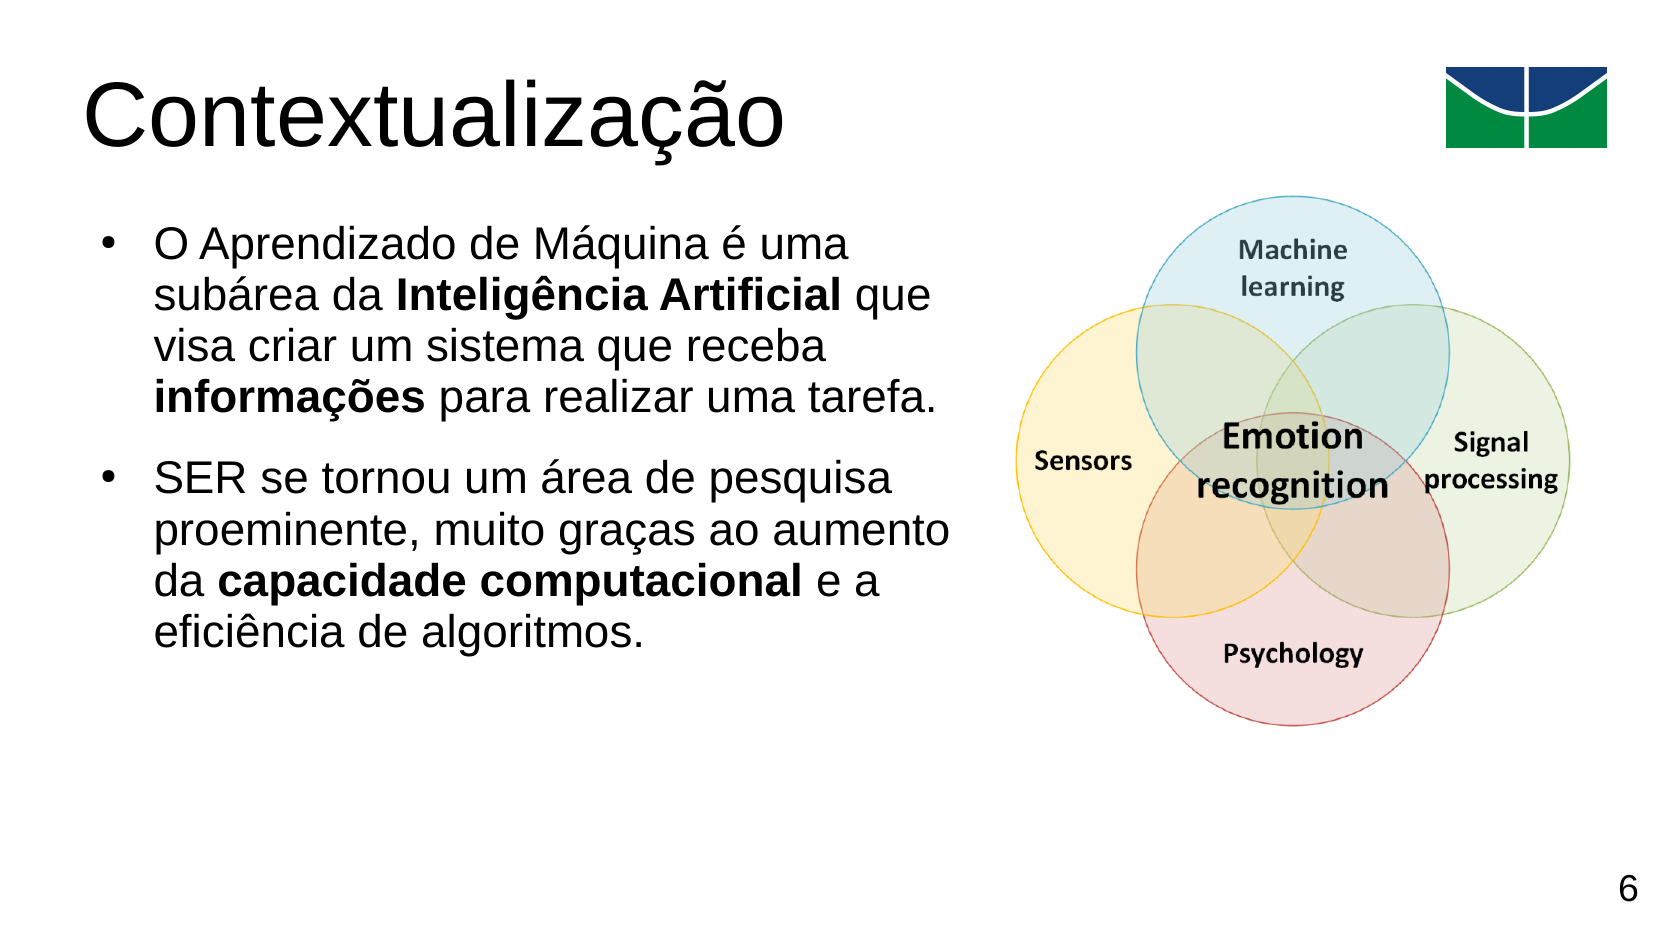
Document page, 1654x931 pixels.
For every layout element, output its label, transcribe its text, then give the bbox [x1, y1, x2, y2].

picture [1571, 67, 1607, 148]
picture [1006, 189, 1581, 741]
list O Aprendizado de Máquina é uma subárea da Inteligência Artificial que visa criar um sistema que receba informações para realizar uma tarefa. SER se tornou um área de pesquisa proeminente, muito graças ao aumento da capacidade computacional e a eficiência de algoritmos. [82, 217, 992, 758]
title Contextualização [82, 37, 1571, 193]
text_box <number> [1024, 860, 1654, 931]
